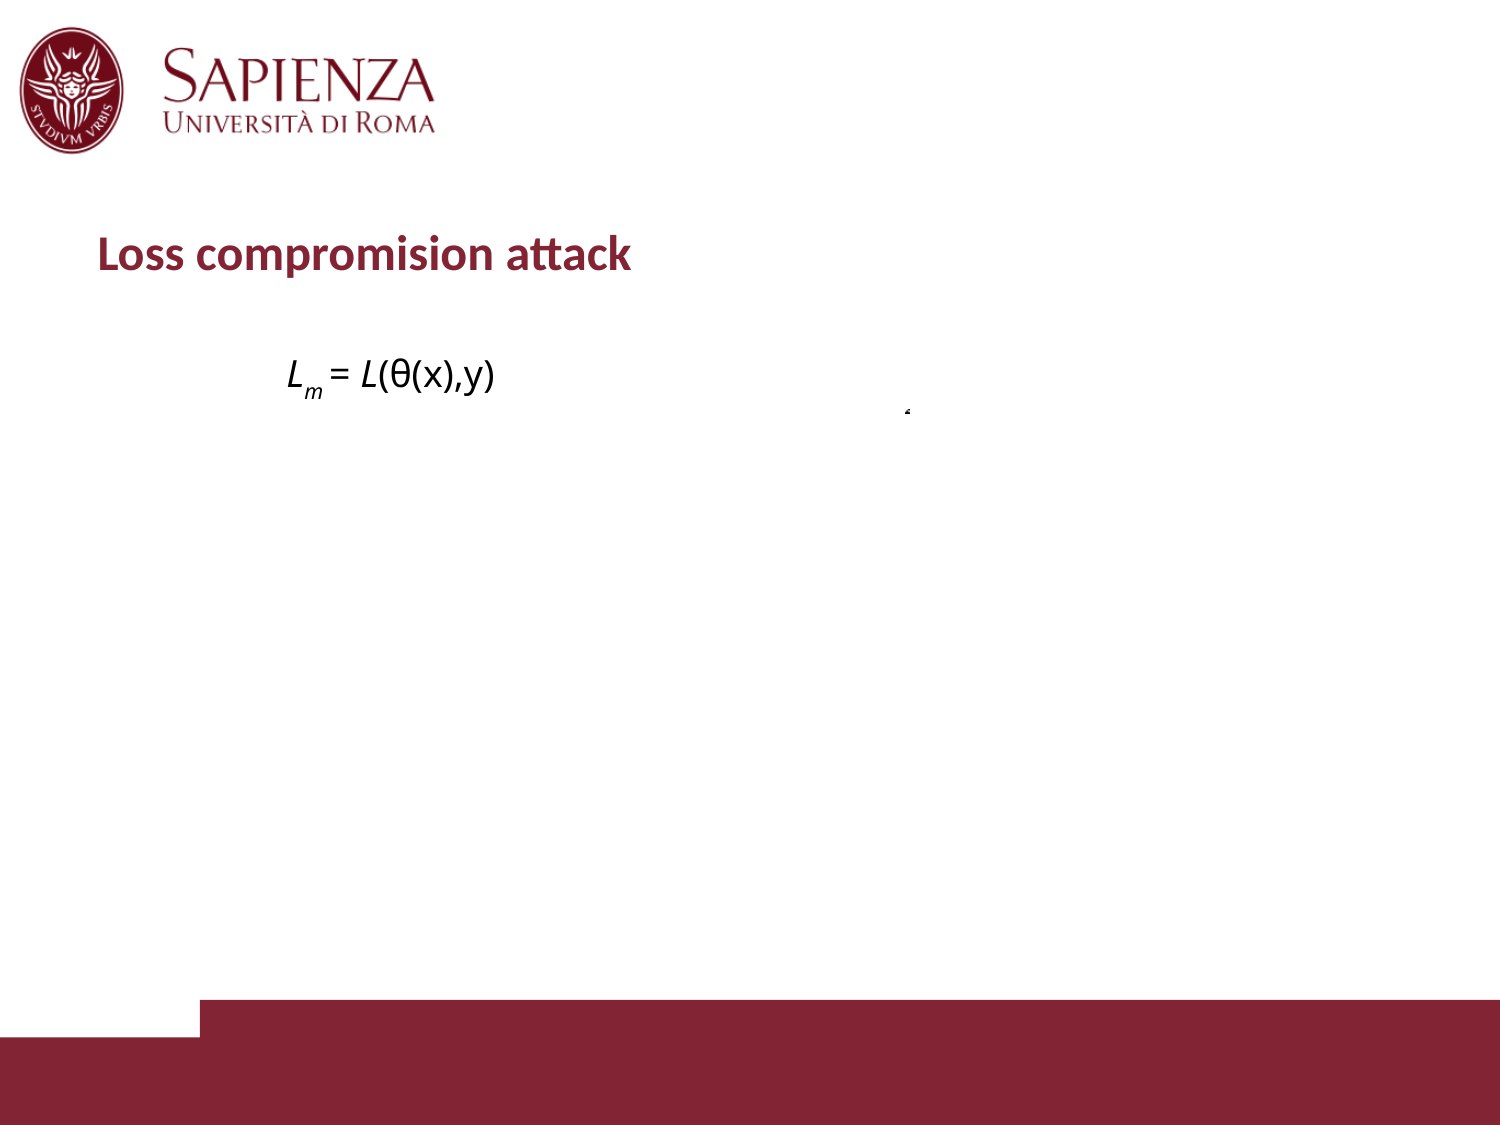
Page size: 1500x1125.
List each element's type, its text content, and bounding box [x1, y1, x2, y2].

text_box Loss compromision attack [82, 212, 1300, 296]
text_box Lm = L(θ(x),y) [271, 342, 591, 461]
